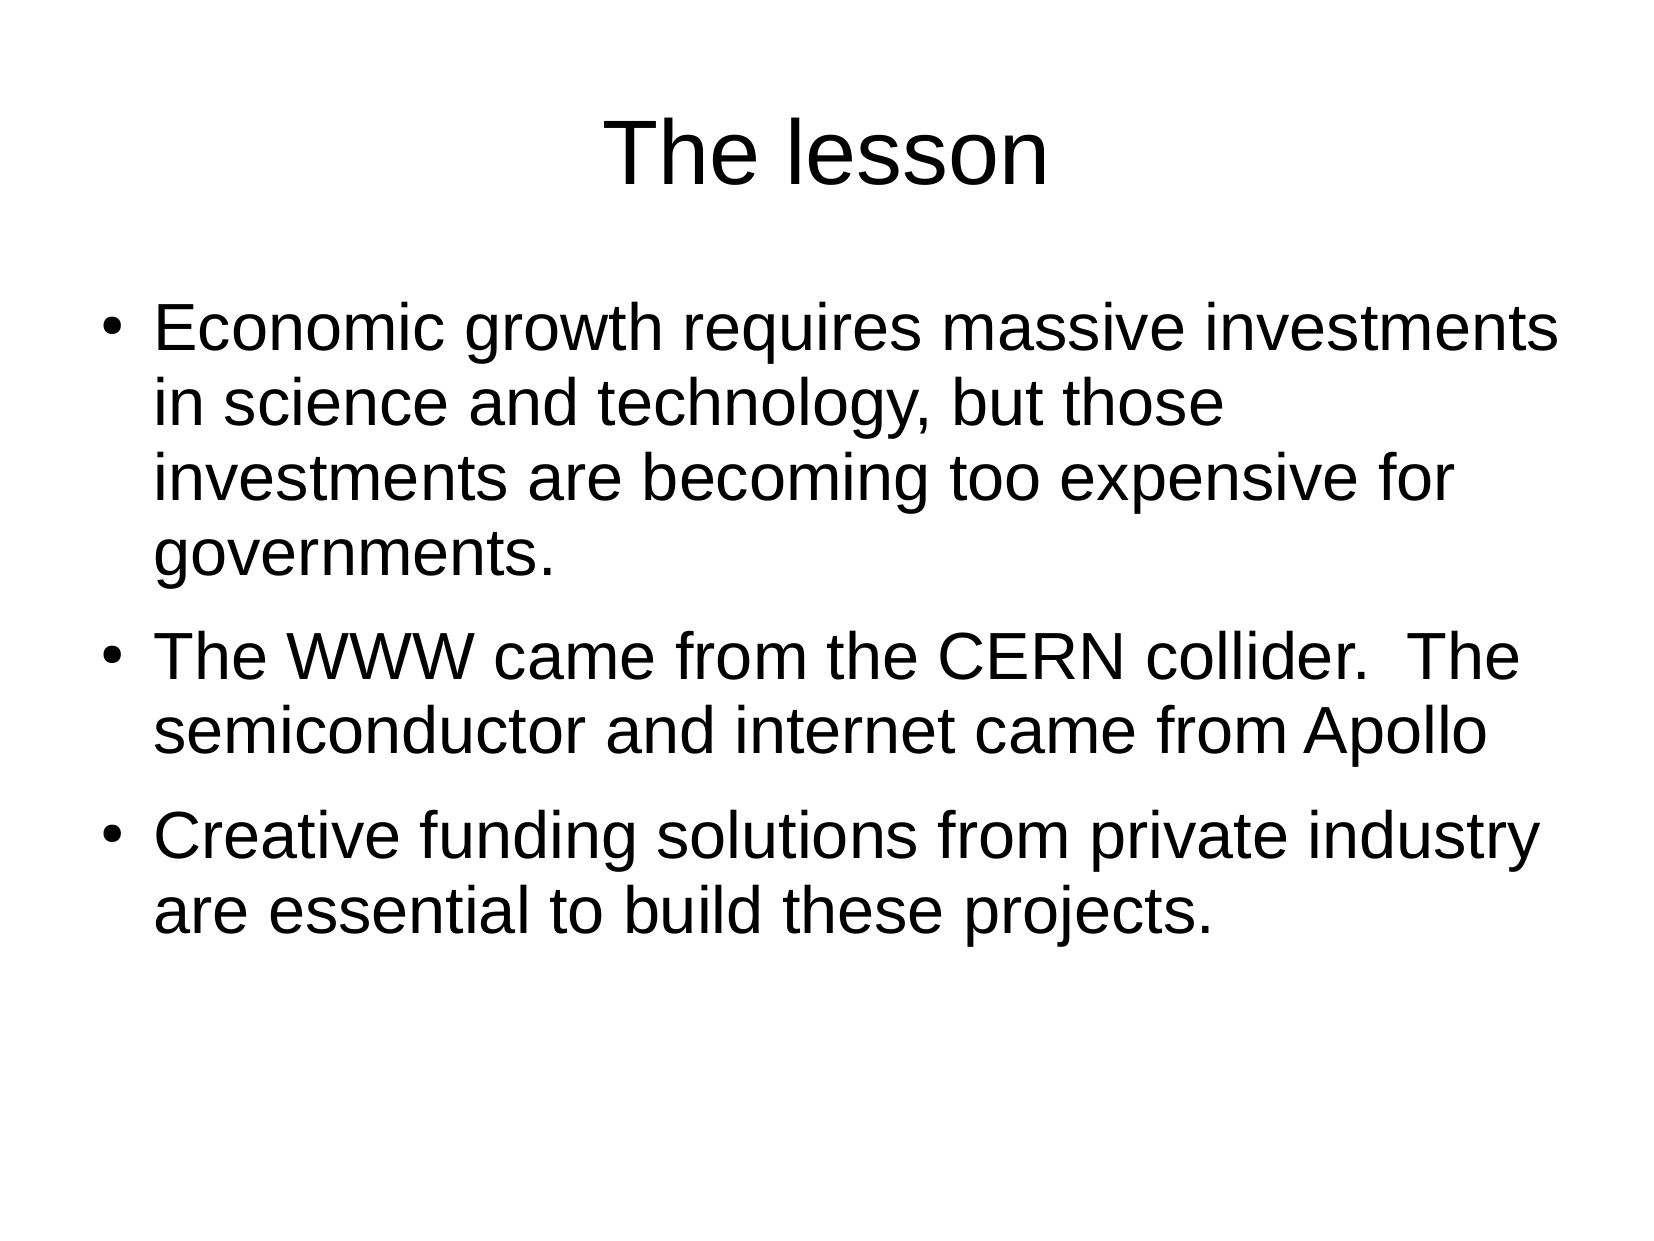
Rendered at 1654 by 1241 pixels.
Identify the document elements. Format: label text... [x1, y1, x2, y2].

list Economic growth requires massive investments in science and technology, but those investments are becoming too expensive for governments. The WWW came from the CERN collider. The semiconductor and internet came from Apollo Creative funding solutions from private industry are essential to build these projects. [82, 290, 1571, 1010]
title The lesson [82, 49, 1571, 257]
